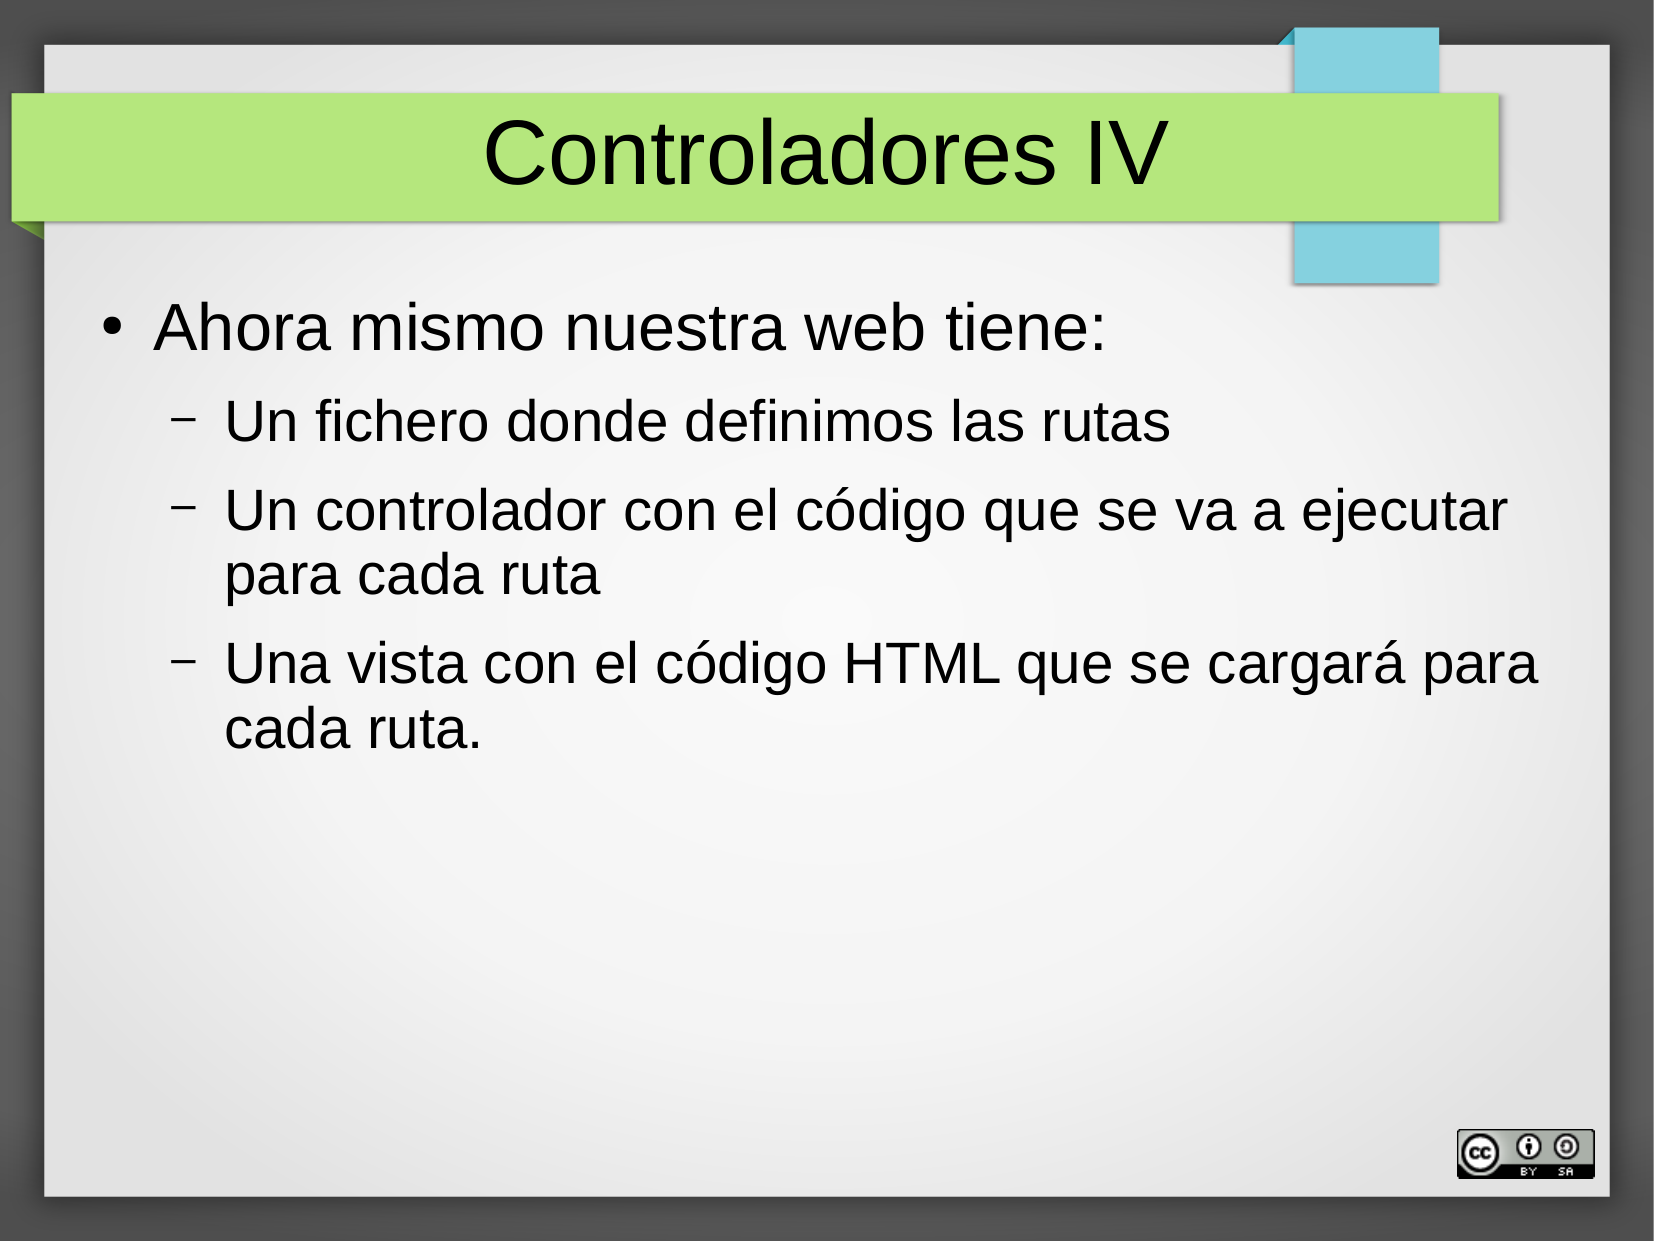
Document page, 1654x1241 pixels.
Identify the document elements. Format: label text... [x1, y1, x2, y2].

title Controladores IV [82, 49, 1571, 257]
list Ahora mismo nuestra web tiene: Un fichero donde definimos las rutas Un controlador con el código que se va a ejecutar para cada ruta Una vista con el código HTML que se cargará para cada ruta. [82, 290, 1571, 1010]
picture [0, 0, 1654, 1241]
